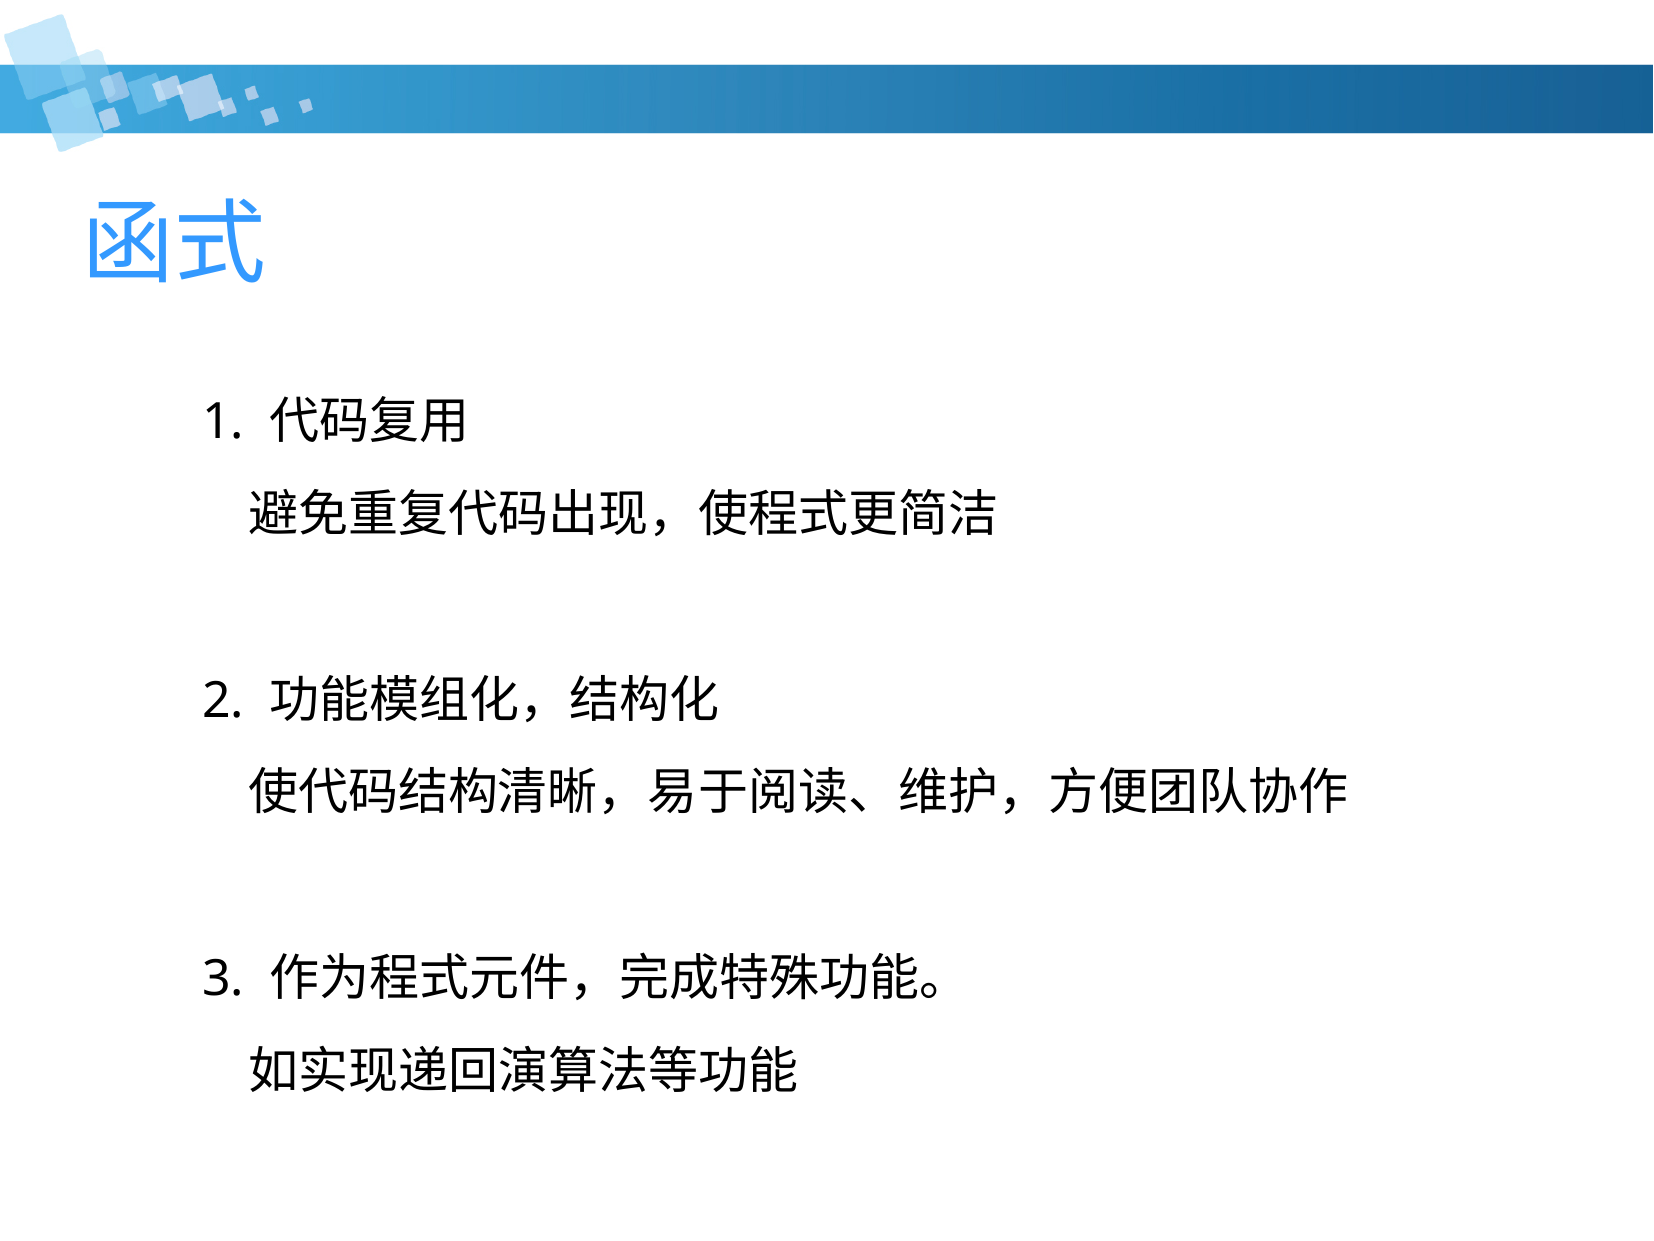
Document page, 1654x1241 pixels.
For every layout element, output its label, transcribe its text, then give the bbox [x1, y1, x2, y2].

title 函式 [82, 132, 1571, 340]
picture [0, 0, 1653, 1238]
text_box 1. 代码复用 避免重复代码出现，使程式更简洁 2. 功能模组化，结构化 使代码结构清晰，易于阅读、维护，方便团队协作 3. 作为程式元件，完成特殊功能。 如实现递回演算法等功能 [187, 369, 1579, 950]
